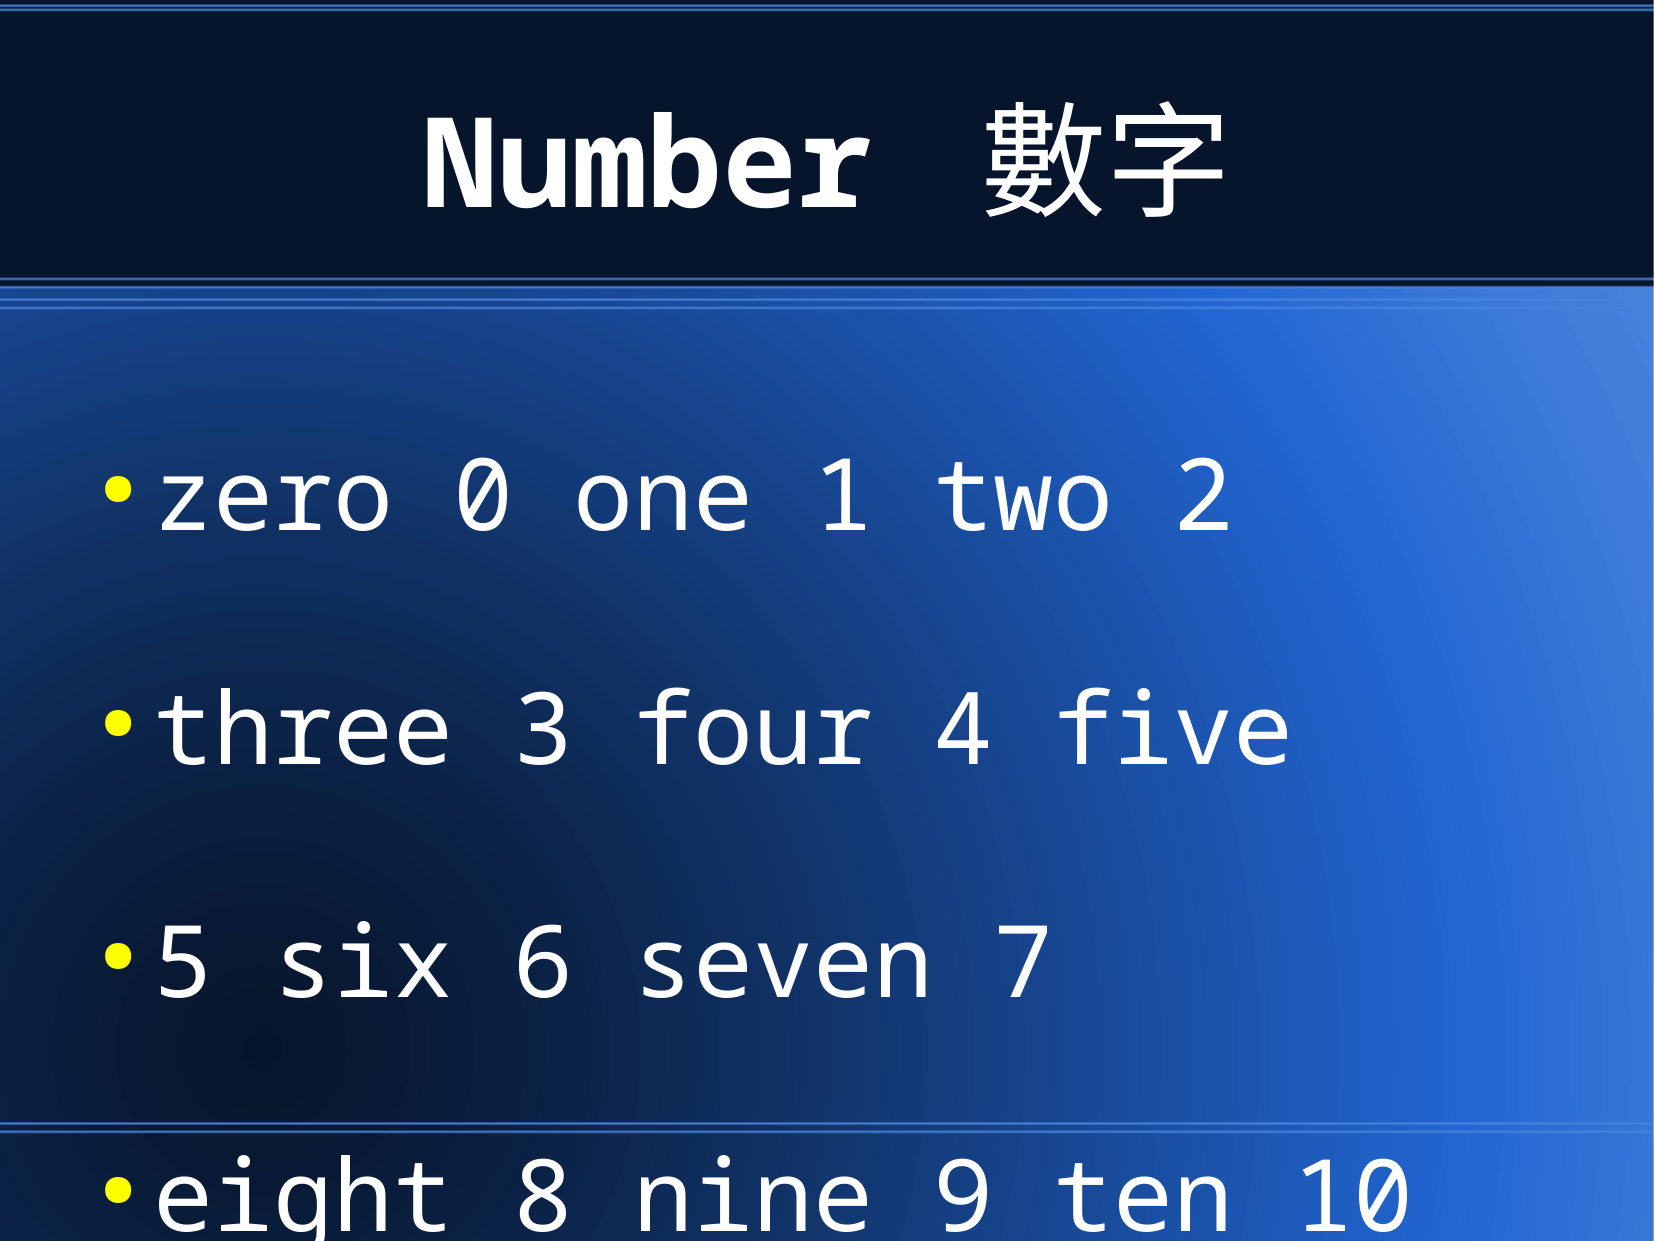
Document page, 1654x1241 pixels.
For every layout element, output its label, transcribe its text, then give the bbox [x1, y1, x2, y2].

picture [0, 0, 1654, 1241]
list zero 0 one 1 two 2 three 3 four 4 five 5 six 6 seven 7 eight 8 nine 9 ten 10 [82, 355, 1571, 1241]
title Number 數字 [82, 49, 1571, 257]
